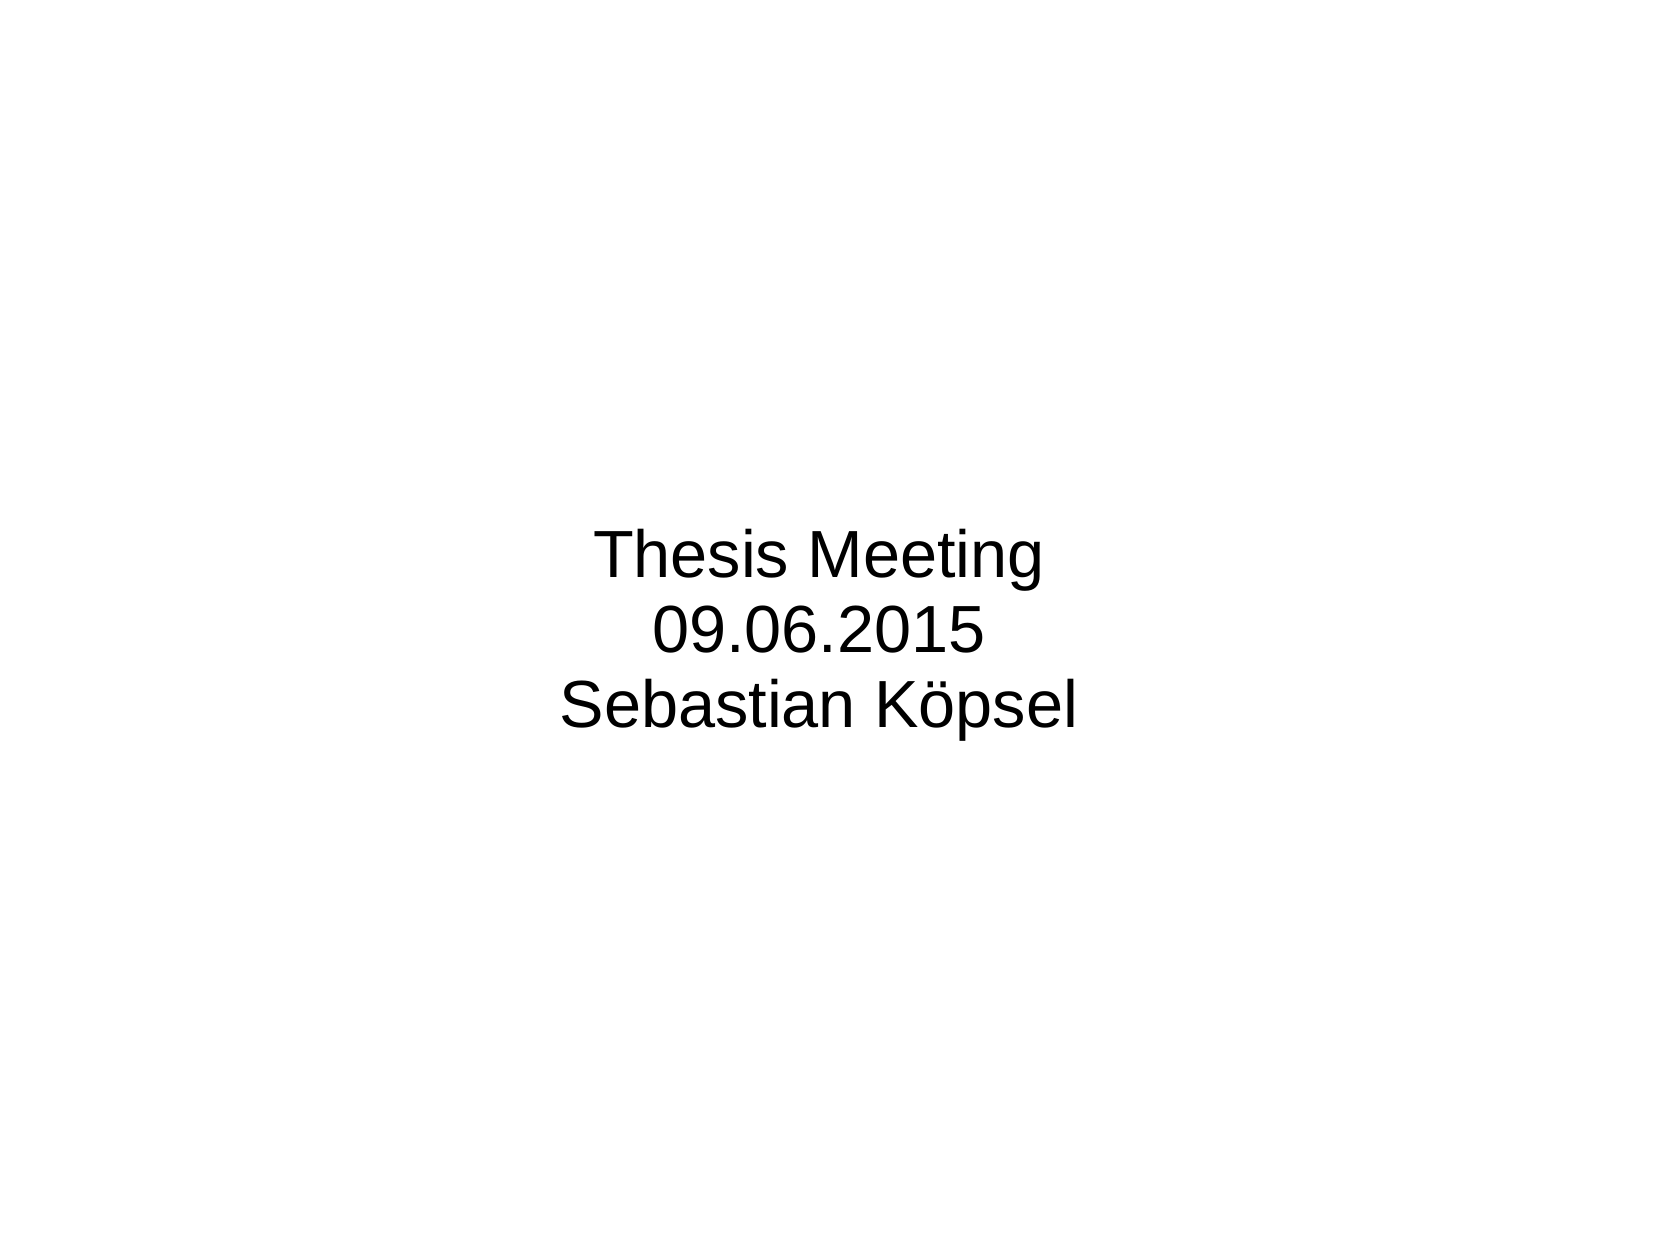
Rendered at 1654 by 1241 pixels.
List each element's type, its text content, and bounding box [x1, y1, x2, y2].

subtitle Thesis Meeting 09.06.2015 Sebastian Köpsel [75, 270, 1564, 990]
